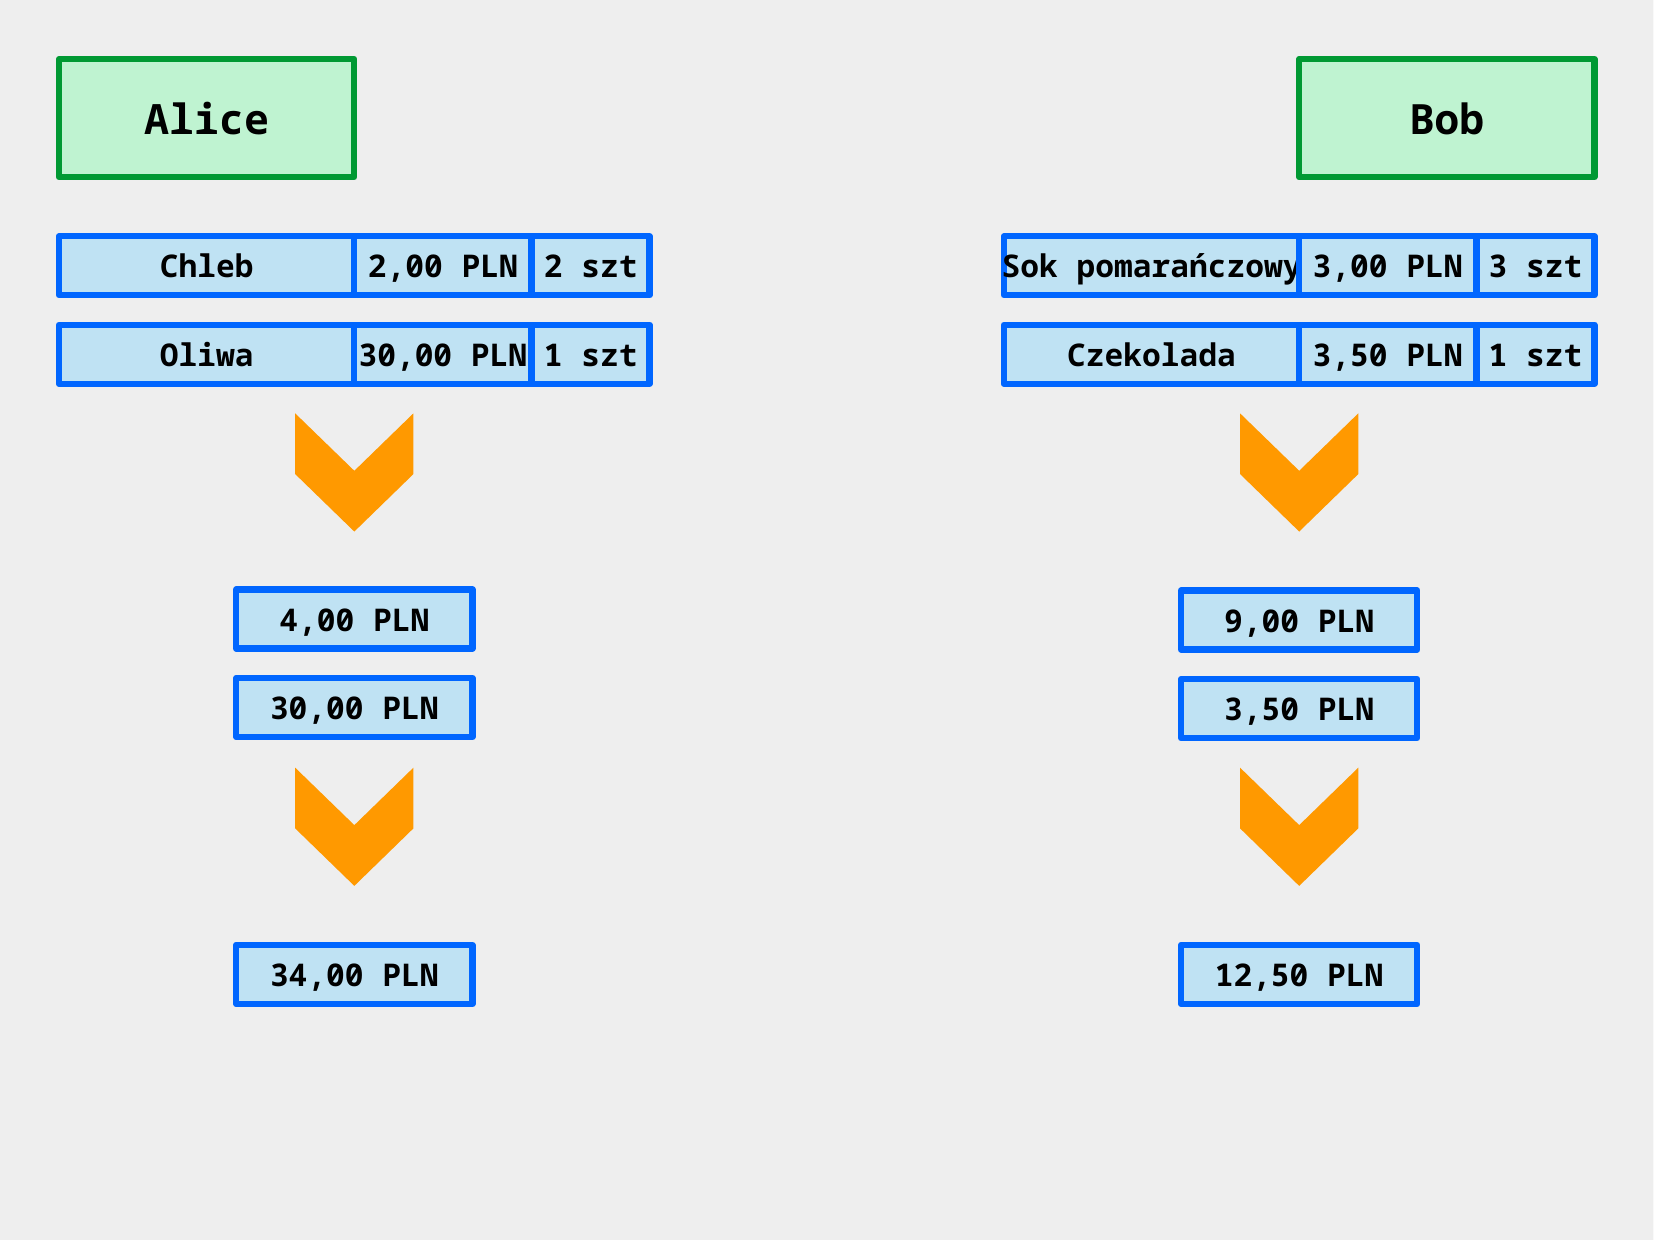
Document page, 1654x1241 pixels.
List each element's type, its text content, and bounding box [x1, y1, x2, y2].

text_box 2,00 PLN [354, 236, 531, 296]
text_box 3,50 PLN [1181, 679, 1418, 739]
text_box Alice [59, 59, 355, 178]
text_box Sok pomarańczowy [1003, 236, 1299, 296]
text_box 30,00 PLN [354, 324, 531, 384]
text_box 1 szt [1476, 324, 1595, 384]
text_box 4,00 PLN [236, 589, 473, 649]
text_box Czekolada [1003, 324, 1299, 384]
text_box [1240, 767, 1359, 886]
text_box 3 szt [1476, 236, 1595, 296]
text_box 3,50 PLN [1299, 324, 1476, 384]
text_box [295, 413, 414, 532]
text_box Chleb [59, 236, 354, 296]
text_box 30,00 PLN [236, 678, 473, 738]
text_box 9,00 PLN [1181, 590, 1418, 650]
text_box 1 szt [531, 324, 650, 384]
text_box 2 szt [531, 236, 650, 296]
text_box Bob [1299, 59, 1595, 178]
text_box [295, 767, 414, 886]
text_box 34,00 PLN [236, 944, 473, 1004]
text_box 12,50 PLN [1181, 944, 1418, 1004]
text_box [1240, 413, 1359, 532]
text_box 3,00 PLN [1299, 236, 1476, 296]
text_box Oliwa [59, 324, 354, 384]
